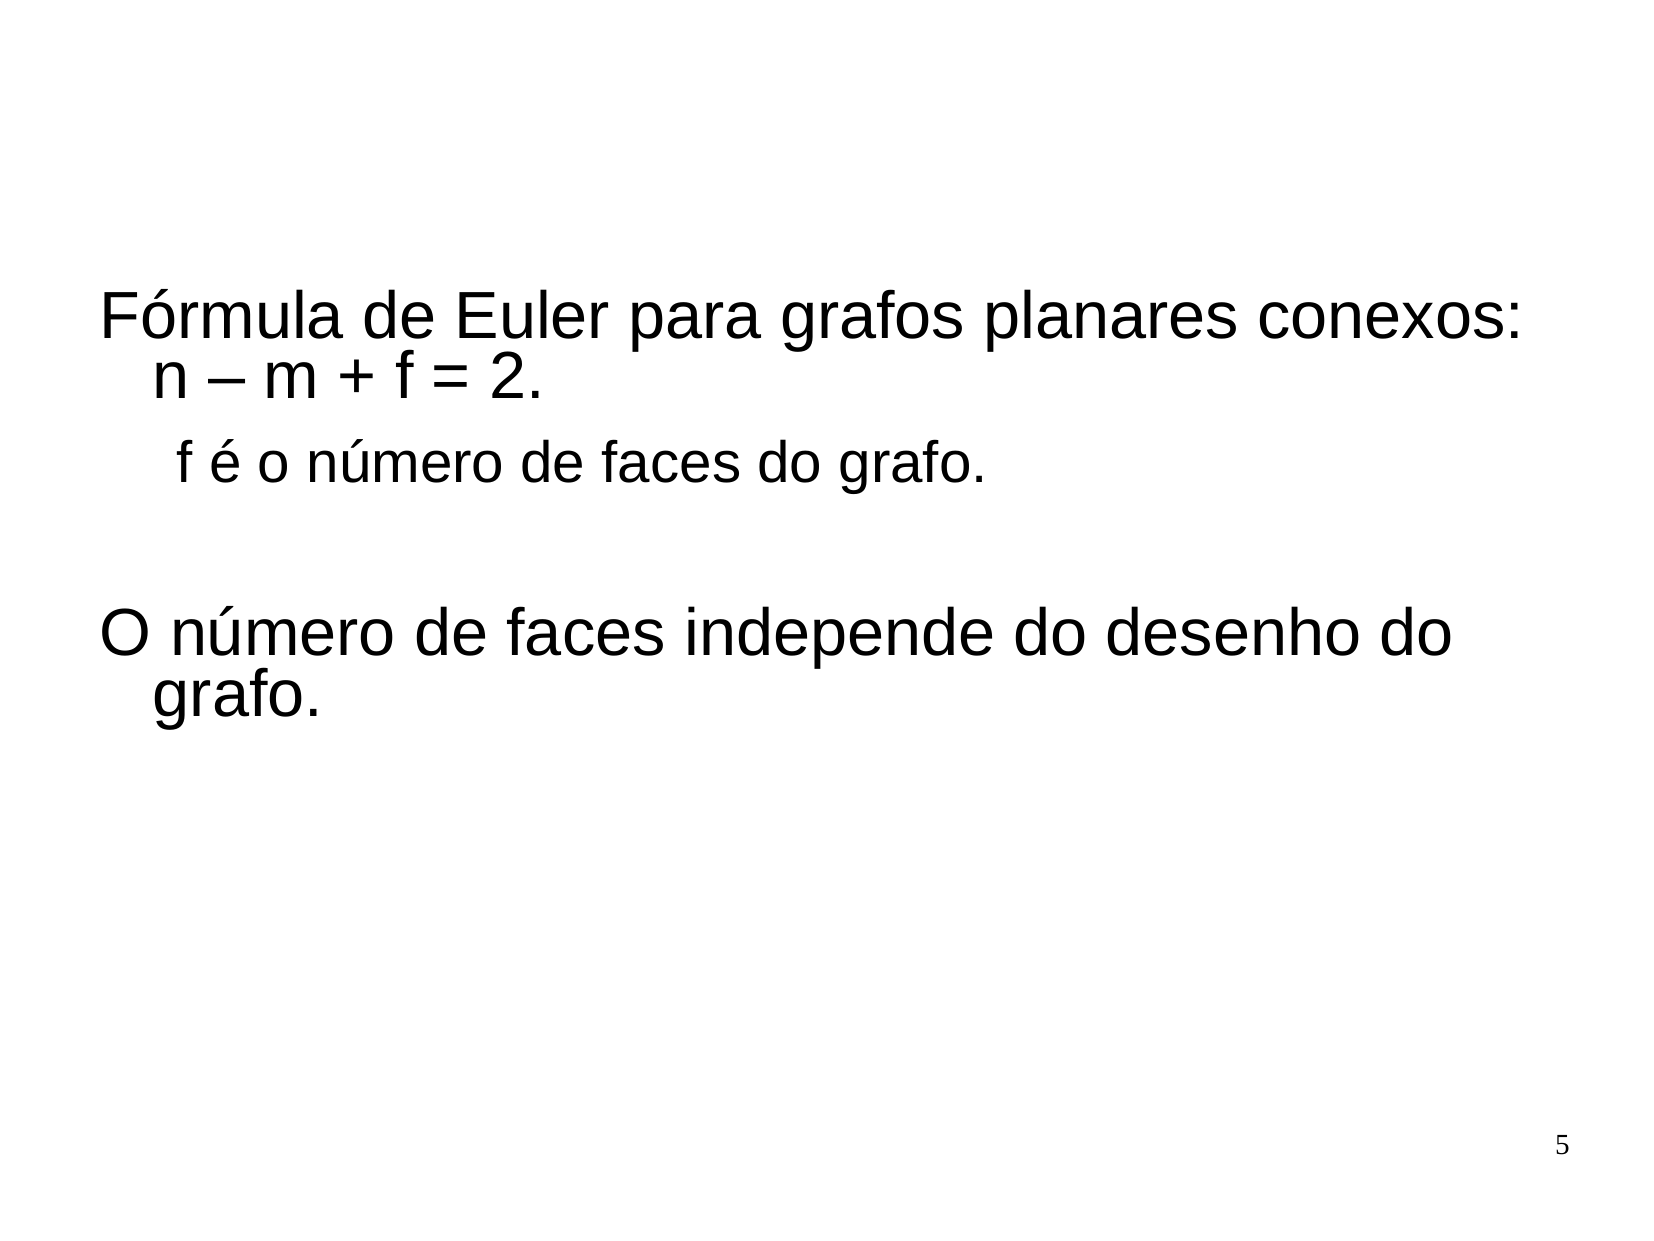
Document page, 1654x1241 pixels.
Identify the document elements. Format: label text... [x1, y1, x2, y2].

list Fórmula de Euler para grafos planares conexos: n – m + f = 2. f é o número de faces do grafo. O número de faces independe do desenho do grafo. [82, 290, 1571, 1094]
